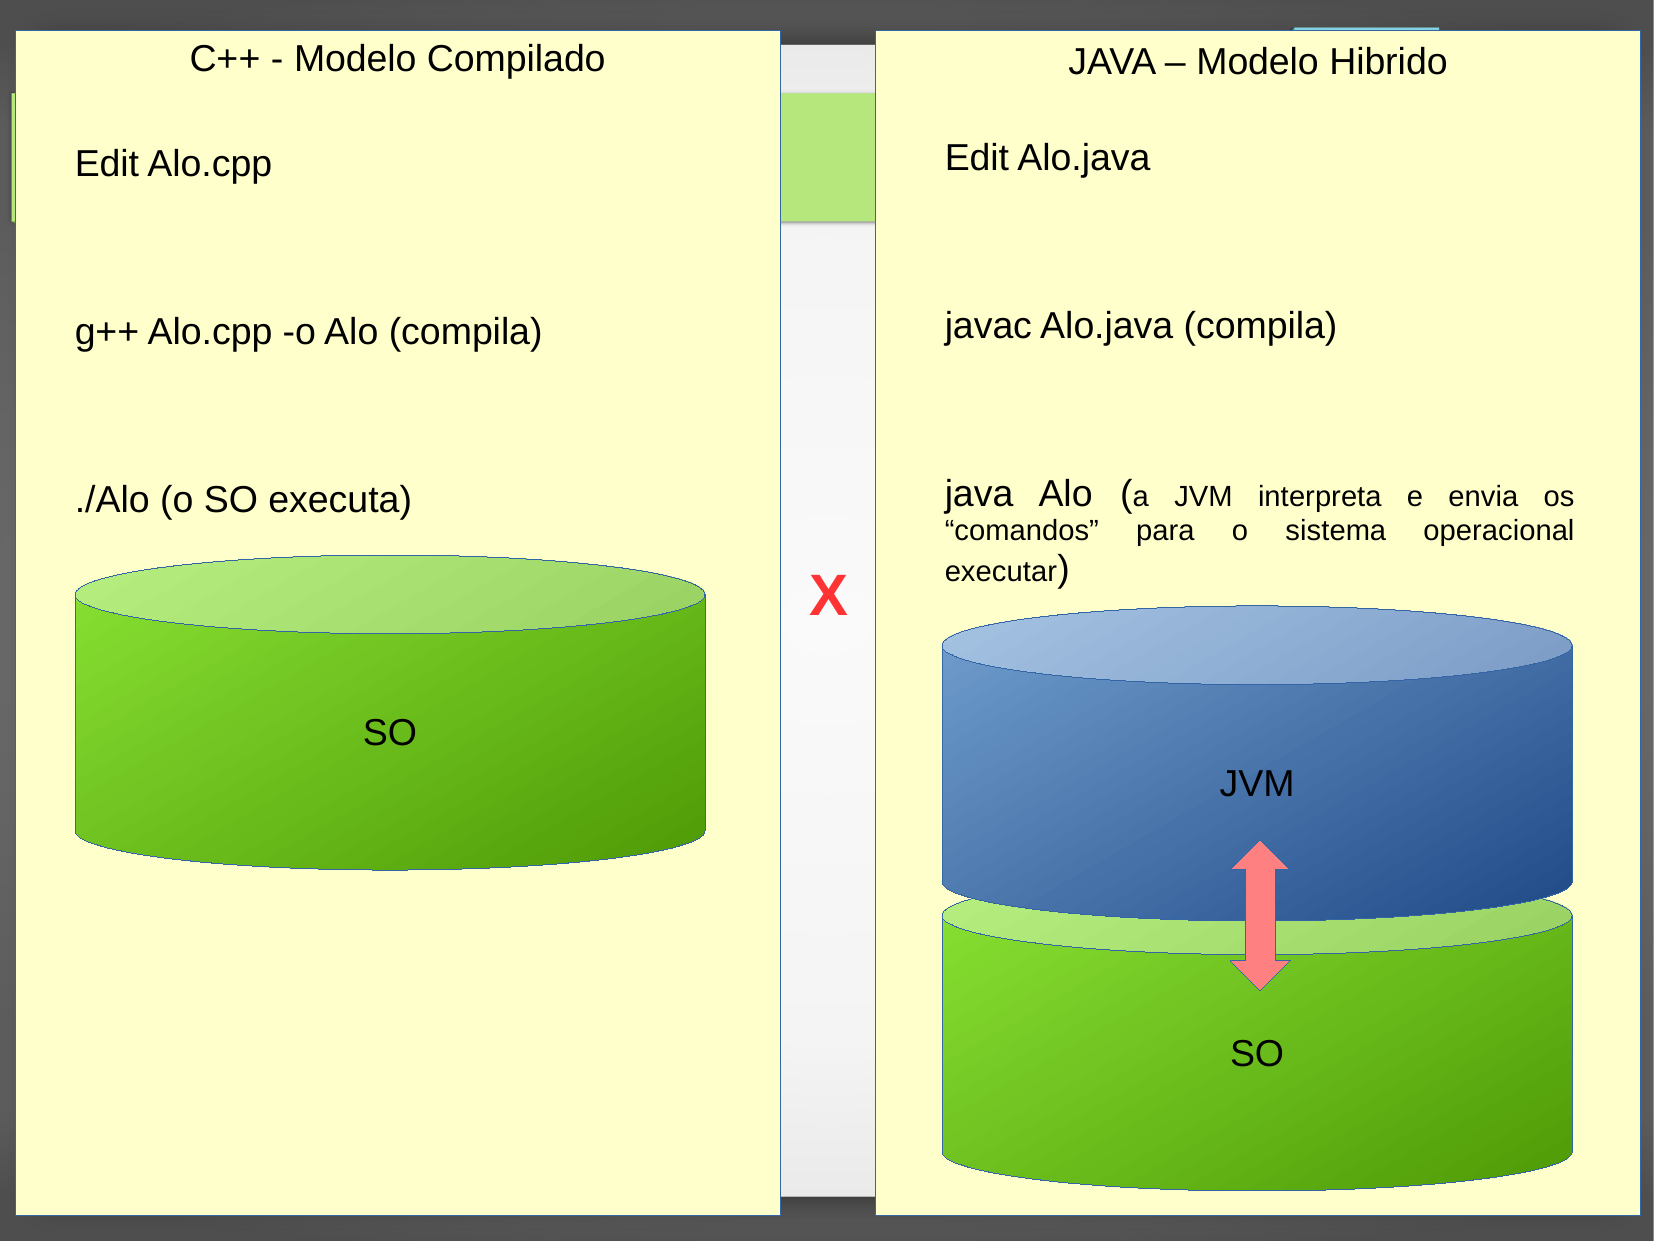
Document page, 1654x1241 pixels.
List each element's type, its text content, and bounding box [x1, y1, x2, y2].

text_box Edit Alo.cpp g++ Alo.cpp -o Alo (compila) ./Alo (o SO executa) [60, 135, 721, 528]
text_box JVM [942, 646, 1573, 921]
text_box SO [75, 595, 706, 871]
picture [0, 0, 1654, 1241]
text_box Edit Alo.java javac Alo.java (compila) java Alo (a JVM interpreta e envia os “comandos” para o sistema operacional executar) [930, 129, 1591, 597]
text_box [875, 91, 1641, 1216]
text_box C++ - Modelo Compilado [15, 30, 781, 87]
text_box SO [942, 916, 1573, 1191]
text_box X [795, 555, 871, 636]
text_box JAVA – Modelo Hibrido [875, 33, 1641, 91]
text_box [15, 87, 781, 1216]
